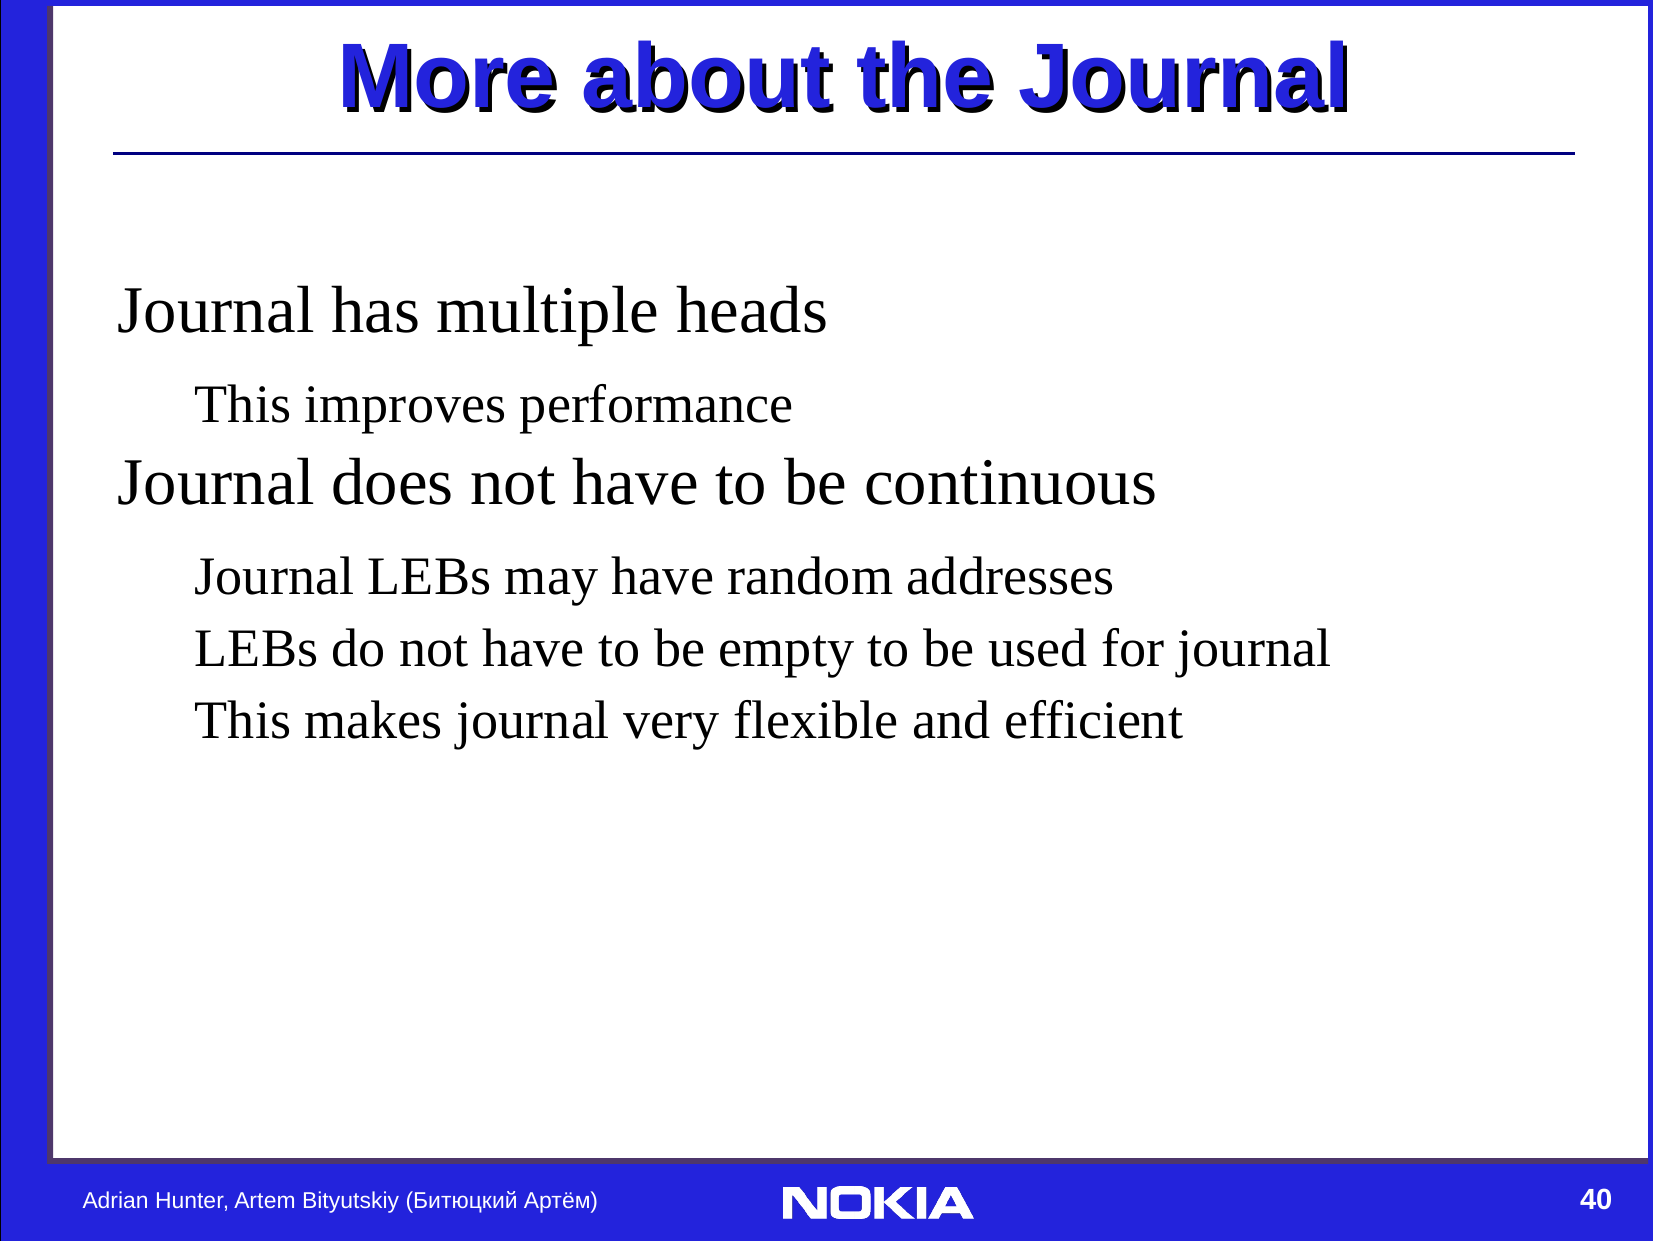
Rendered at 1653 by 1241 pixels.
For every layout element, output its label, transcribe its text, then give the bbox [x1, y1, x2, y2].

list Journal has multiple heads This improves performance Journal does not have to be continuous Journal LEBs may have random addresses LEBs do not have to be empty to be used for journal This makes journal very flexible and efficient [100, 272, 1588, 786]
title More about the Journal [100, 2, 1588, 151]
picture [783, 1186, 974, 1219]
